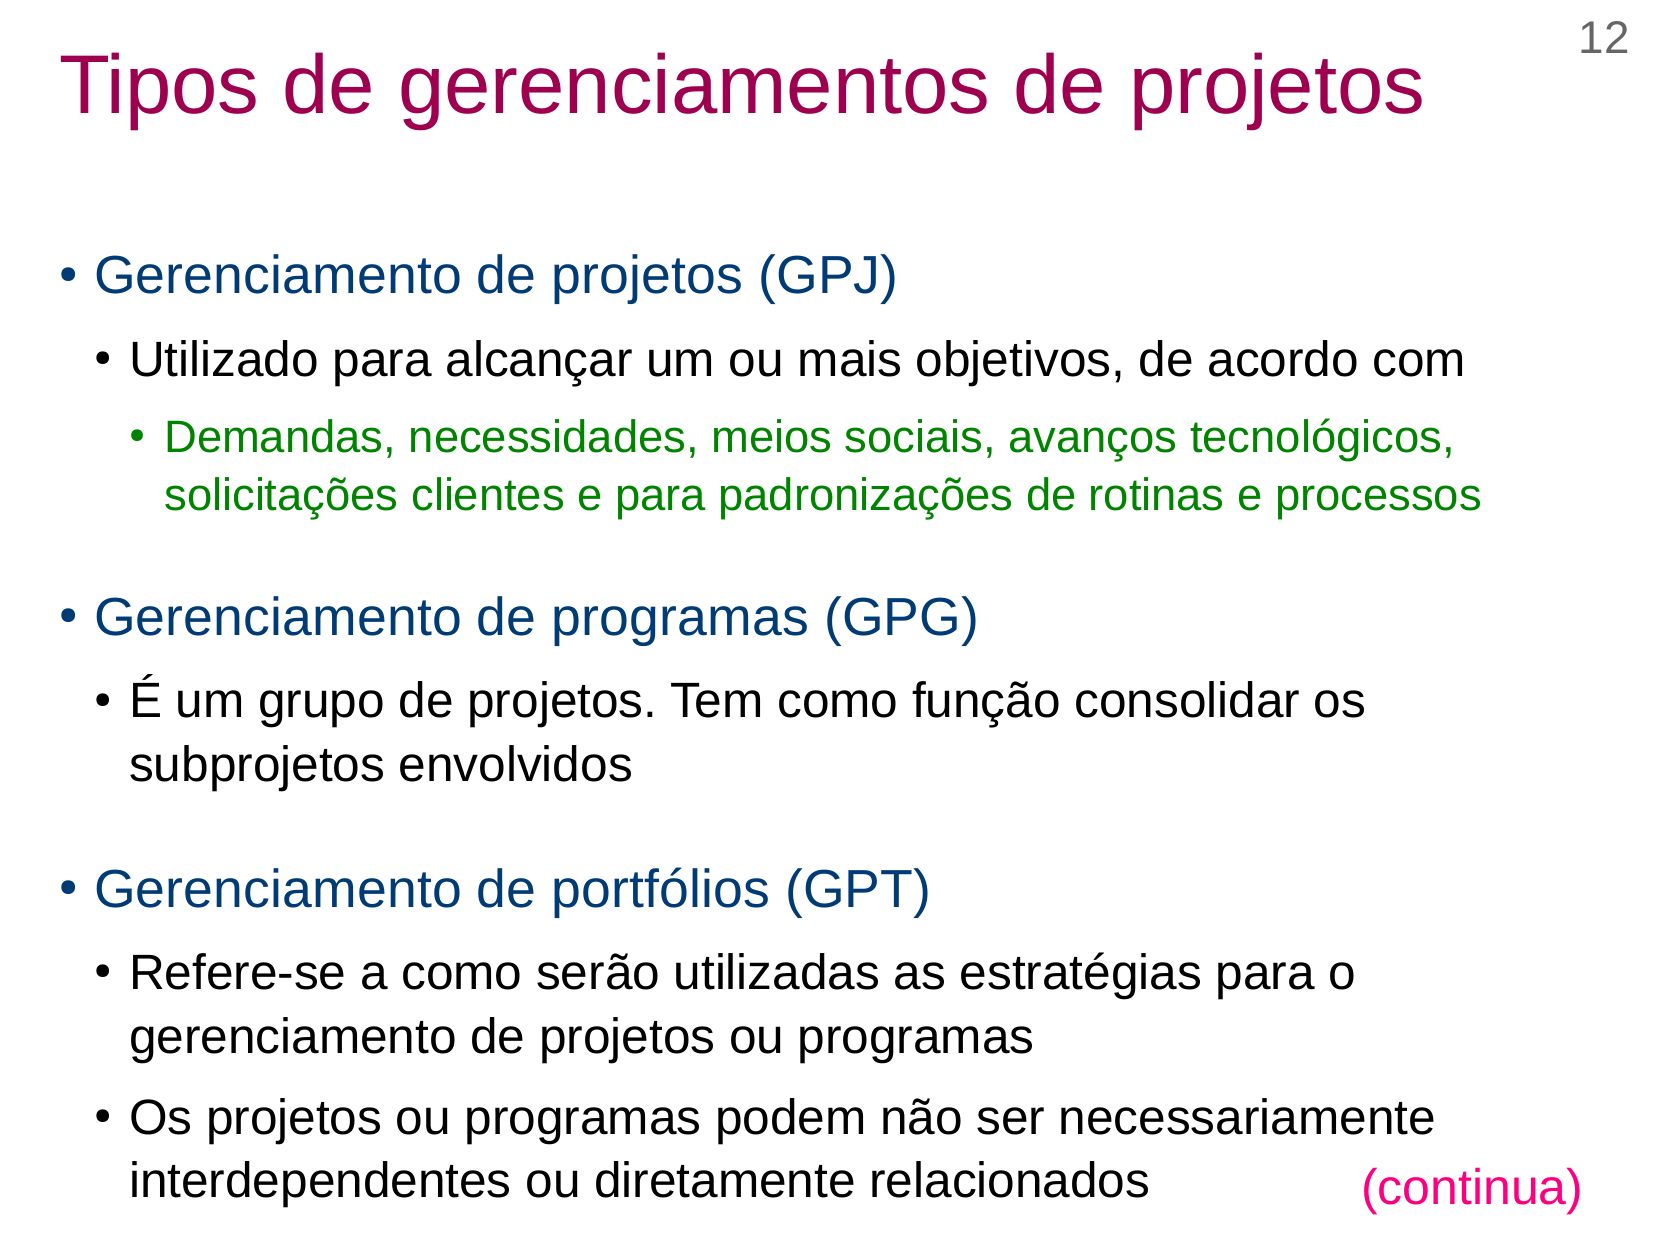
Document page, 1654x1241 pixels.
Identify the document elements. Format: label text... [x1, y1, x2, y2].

text_box (continua) [1346, 1151, 1599, 1223]
title Tipos de gerenciamentos de projetos [59, 29, 1595, 148]
list Gerenciamento de projetos (GPJ) Utilizado para alcançar um ou mais objetivos, de acordo com Demandas, necessidades, meios sociais, avanços tecnológicos, solicitações clientes e para padronizações de rotinas e processos Gerenciamento de programas (GPG) É um grupo de projetos. Tem como função consolidar os subprojetos envolvidos Gerenciamento de portfólios (GPT) Refere-se a como serão utilizadas as estratégias para o gerenciamento de projetos ou programas Os projetos ou programas podem não ser necessariamente interdependentes ou diretamente relacionados [59, 236, 1595, 1211]
